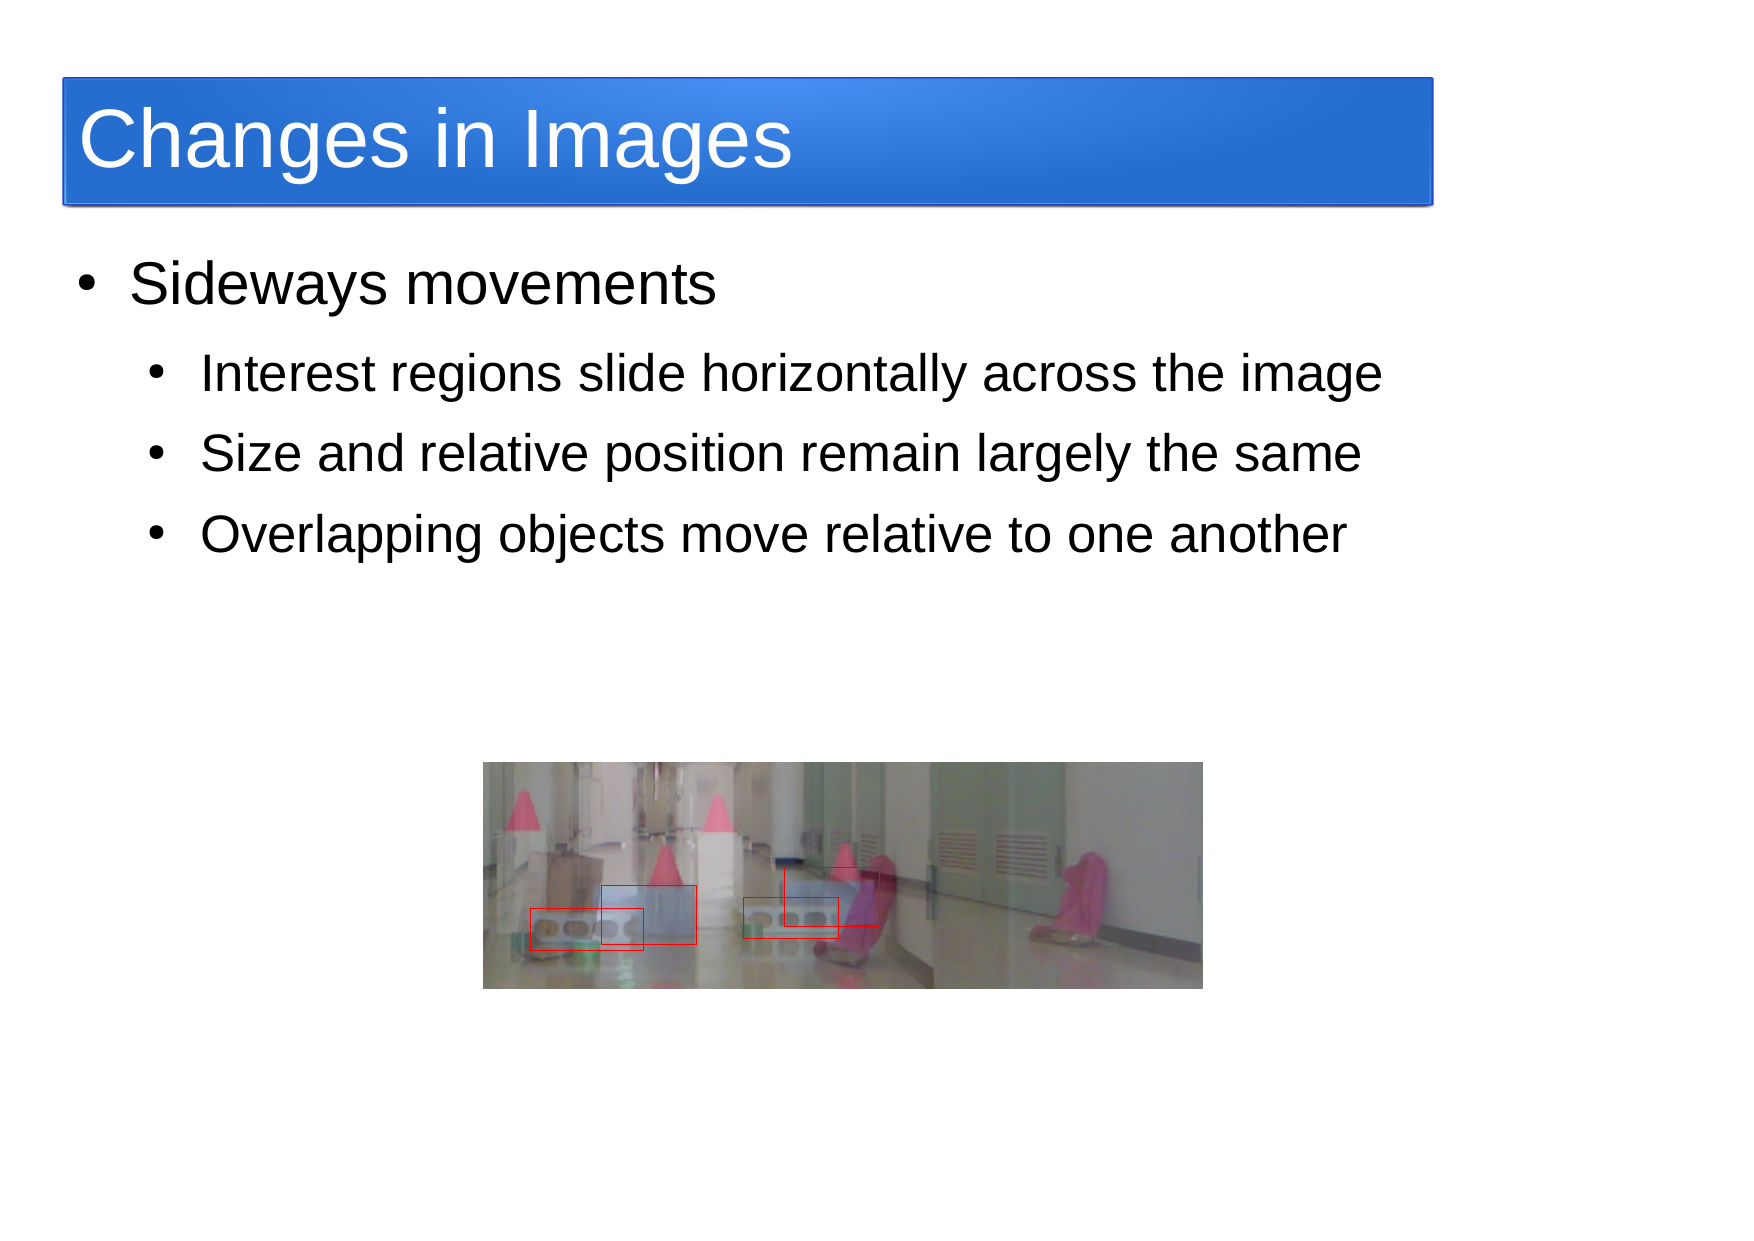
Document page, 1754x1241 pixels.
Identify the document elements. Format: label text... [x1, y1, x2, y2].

title Changes in Images [78, 80, 1429, 198]
list Sideways movements Interest regions slide horizontally across the image Size and relative position remain largely the same Overlapping objects move relative to one another [58, 249, 1696, 602]
picture [58, 77, 1439, 209]
picture [483, 762, 1203, 989]
